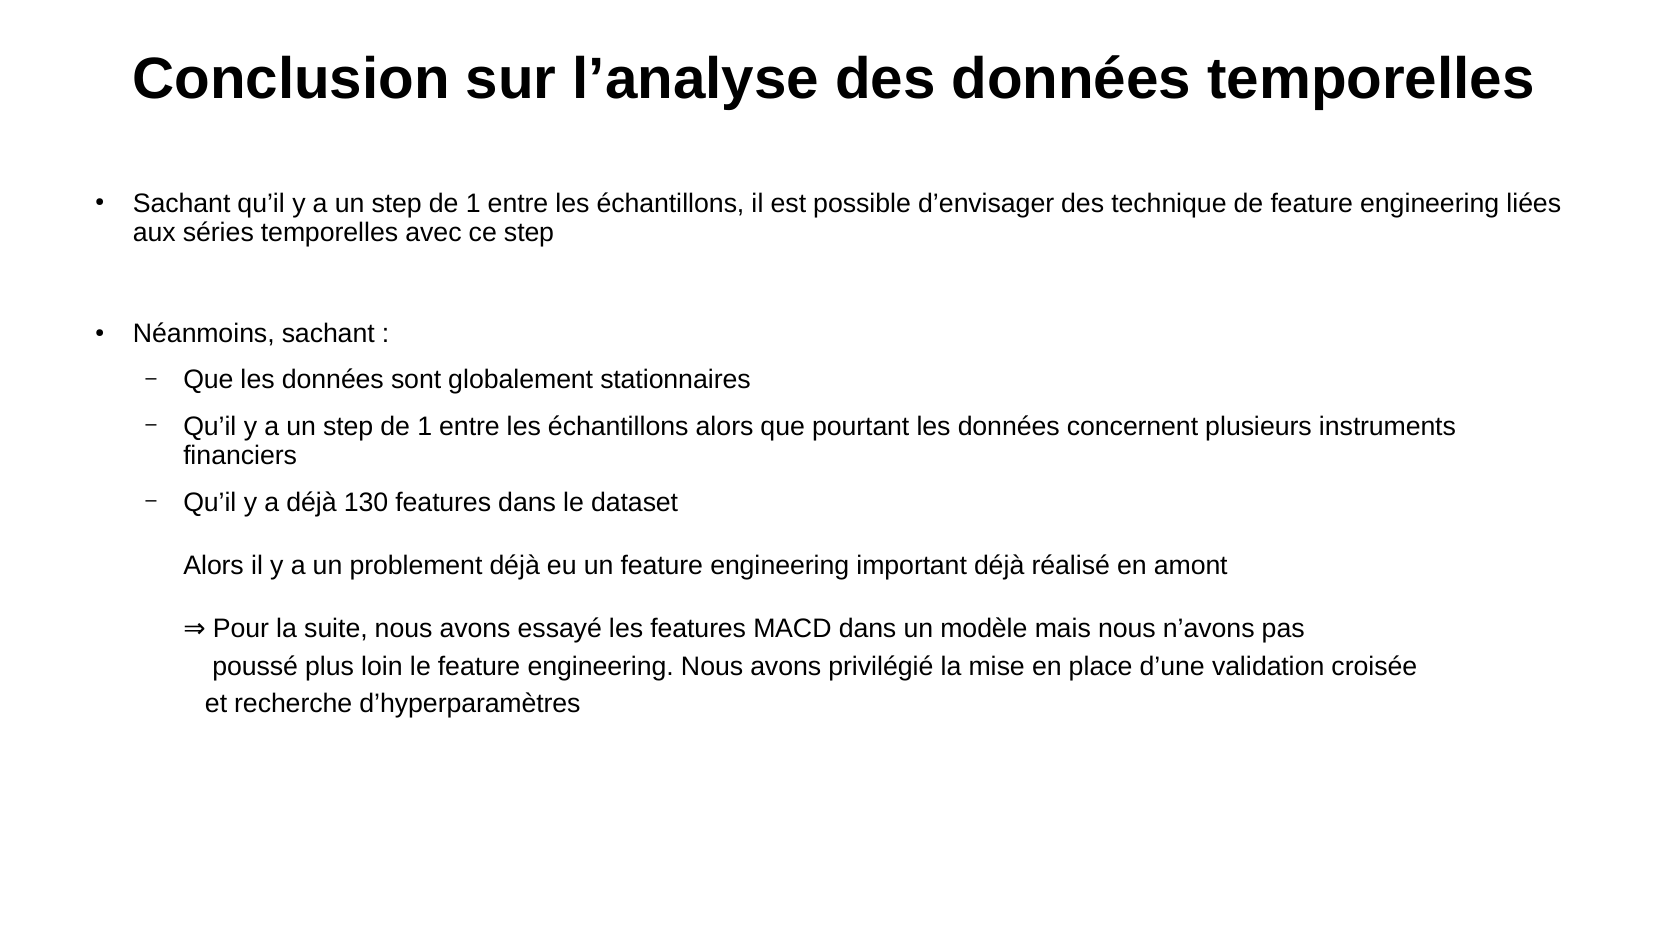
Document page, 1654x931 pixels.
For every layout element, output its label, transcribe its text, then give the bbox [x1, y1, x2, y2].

text_box Conclusion sur l’analyse des données temporelles [118, 38, 1552, 119]
list Sachant qu’il y a un step de 1 entre les échantillons, il est possible d’envisager des technique de feature engineering liées aux séries temporelles avec ce step Néanmoins, sachant : Que les données sont globalement stationnaires Qu’il y a un step de 1 entre les échantillons alors que pourtant les données concernent plusieurs instruments financiers Qu’il y a déjà 130 features dans le dataset Alors il y a un problement déjà eu un feature engineering important déjà réalisé en amont ⇒ Pour la suite, nous avons essayé les features MACD dans un modèle mais nous n’avons pas poussé plus loin le feature engineering. Nous avons privilégié la mise en place d’une validation croisée et recherche d’hyperparamètres [82, 188, 1571, 728]
